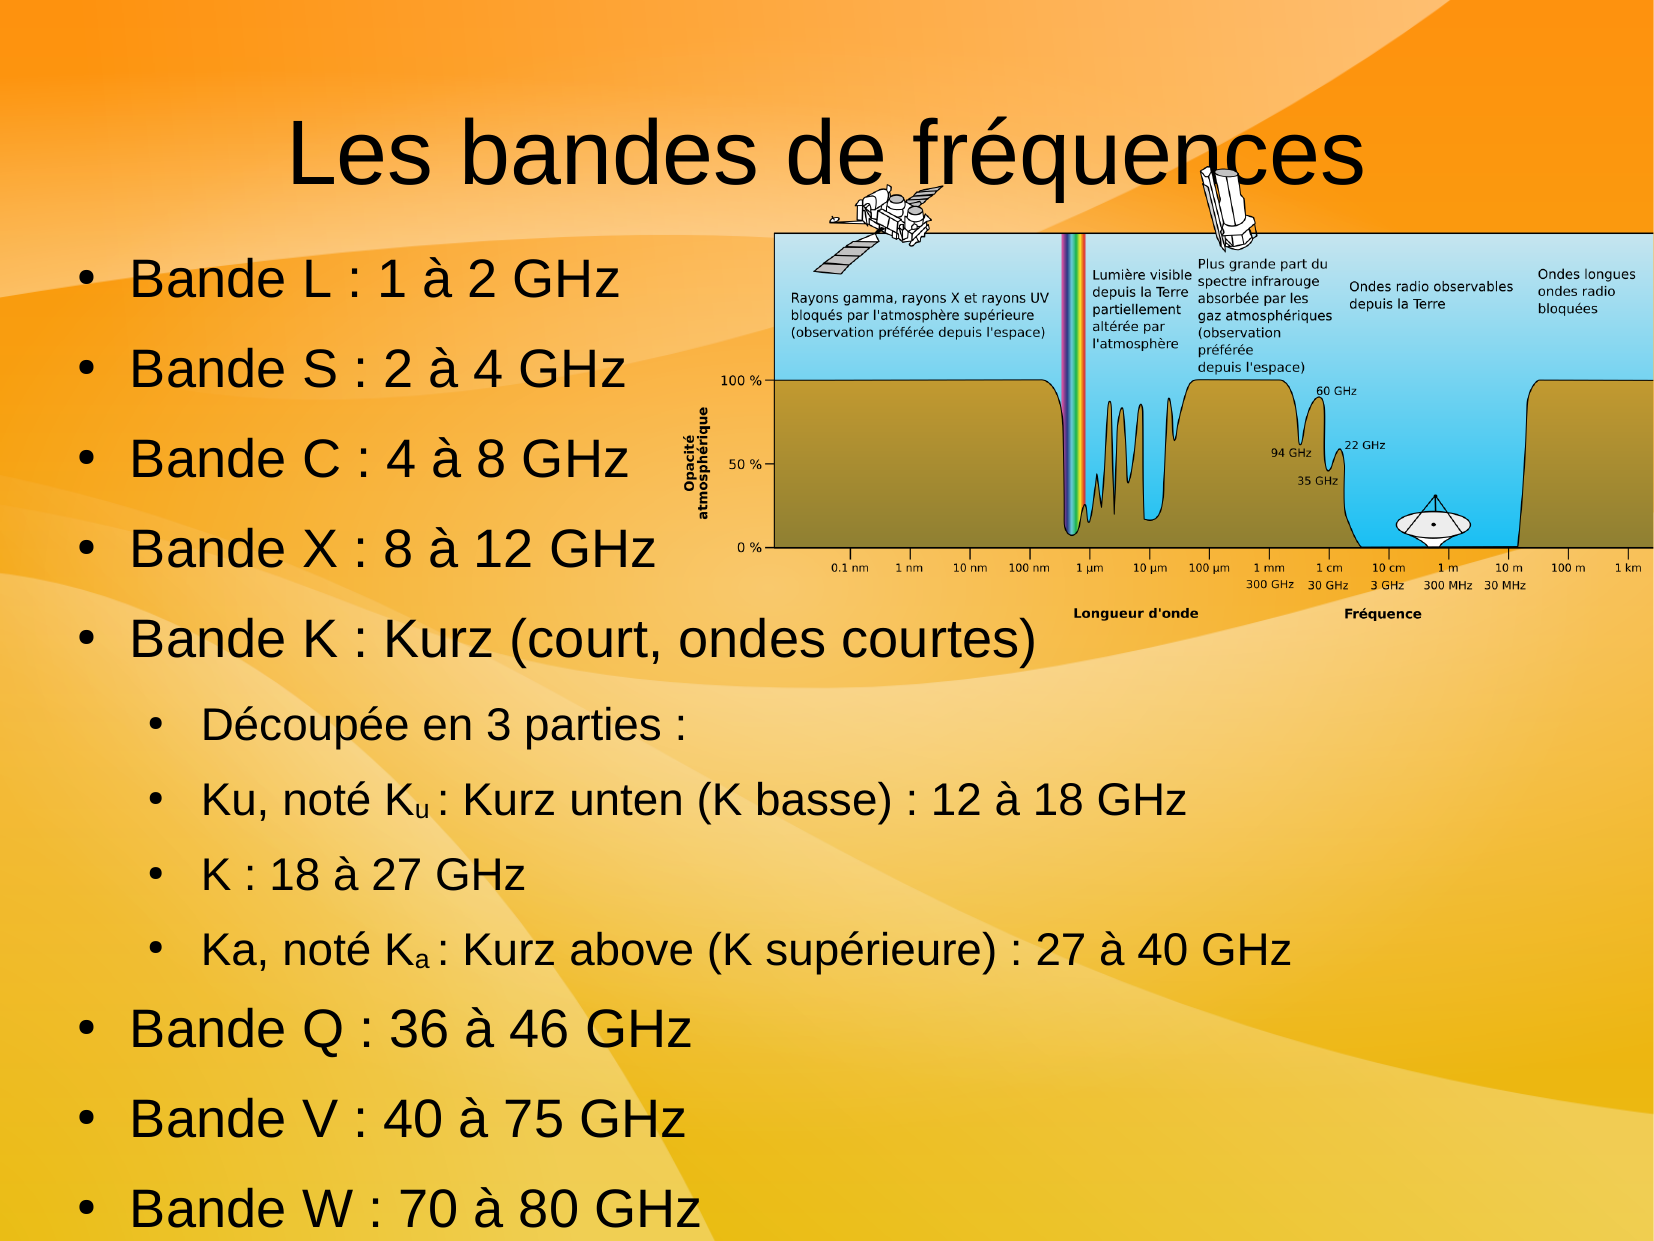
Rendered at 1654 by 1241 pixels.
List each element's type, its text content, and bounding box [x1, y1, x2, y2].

title Les bandes de fréquences [82, 49, 1571, 248]
picture [0, 0, 1654, 1241]
list Bande L : 1 à 2 GHz Bande S : 2 à 4 GHz Bande C : 4 à 8 GHz Bande X : 8 à 12 GHz Bande K : Kurz (court, ondes courtes) Découpée en 3 parties : Ku, noté Ku : Kurz unten (K basse) : 12 à 18 GHz K : 18 à 27 GHz Ka, noté Ka : Kurz above (K supérieure) : 27 à 40 GHz Bande Q : 36 à 46 GHz Bande V : 40 à 75 GHz Bande W : 70 à 80 GHz [59, 248, 1548, 1239]
